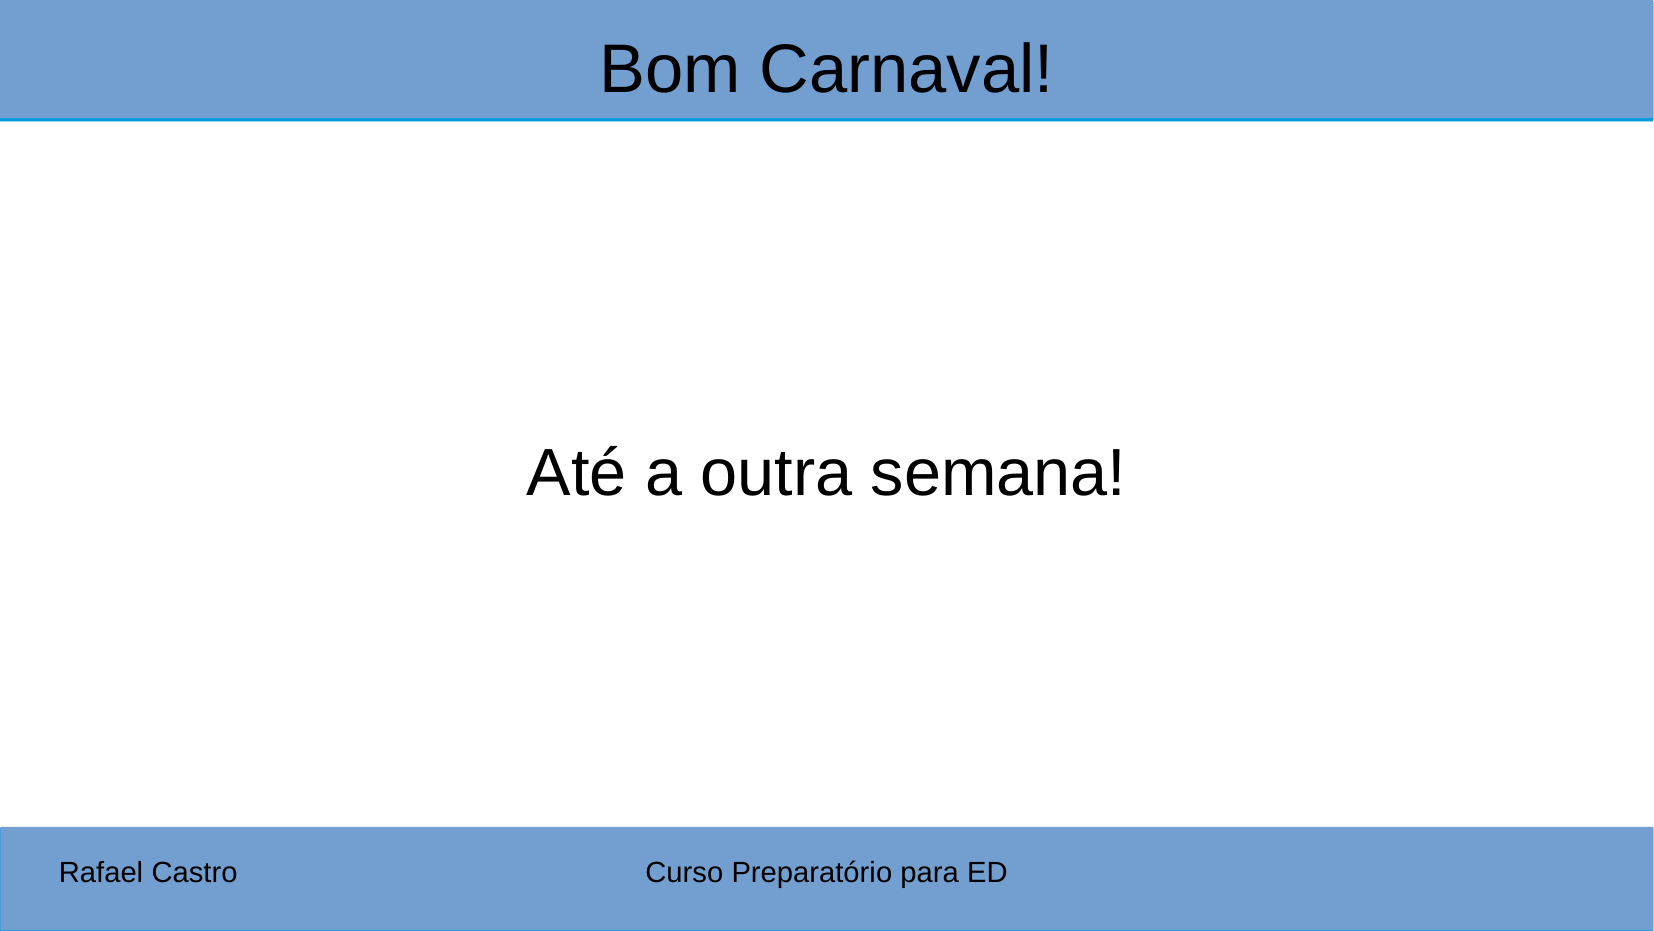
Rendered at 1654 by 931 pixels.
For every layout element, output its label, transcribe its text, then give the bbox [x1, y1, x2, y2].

subtitle Até a outra semana! [59, 177, 1595, 768]
title Bom Carnaval! [59, 29, 1595, 108]
